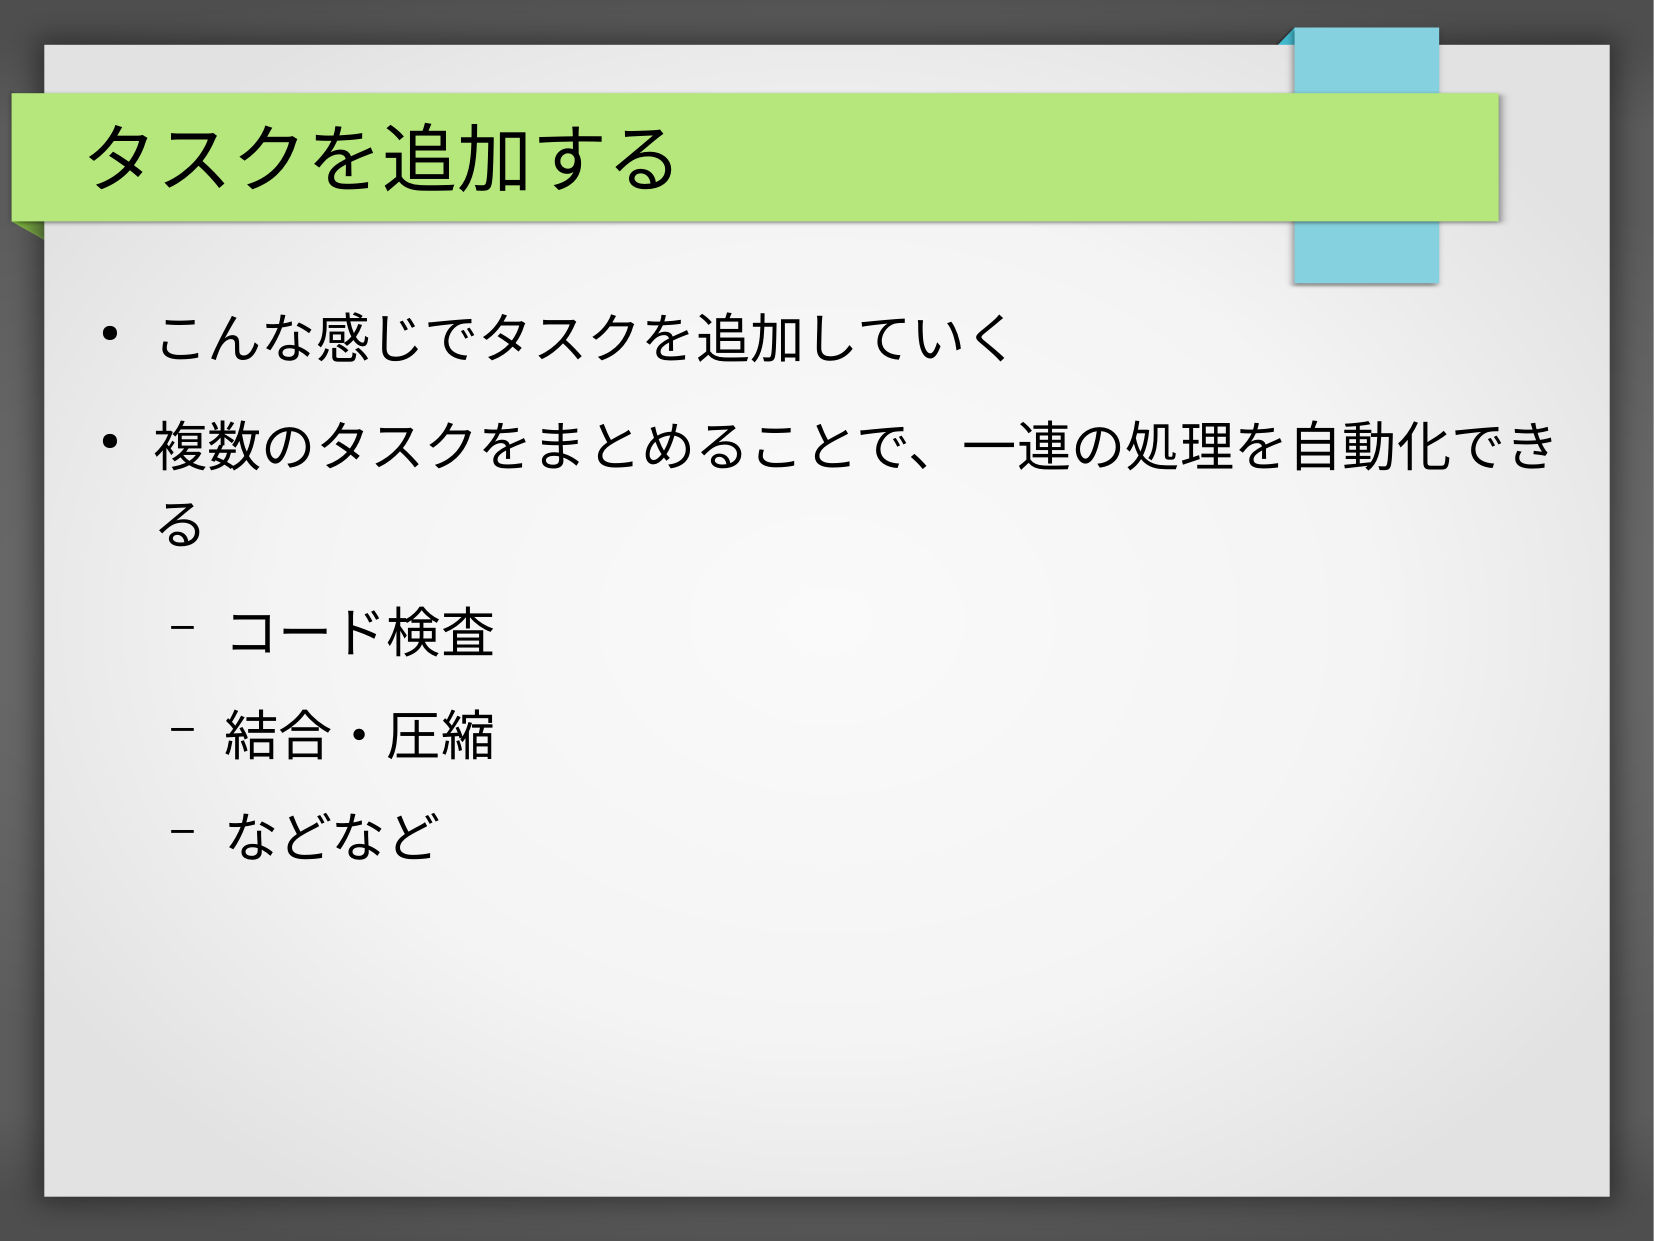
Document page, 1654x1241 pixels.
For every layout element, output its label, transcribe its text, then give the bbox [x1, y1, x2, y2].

picture [0, 0, 1654, 1241]
title タスクを追加する [82, 94, 1264, 213]
list こんな感じでタスクを追加していく 複数のタスクをまとめることで、一連の処理を自動化できる コード検査 結合・圧縮 などなど [82, 295, 1571, 1015]
